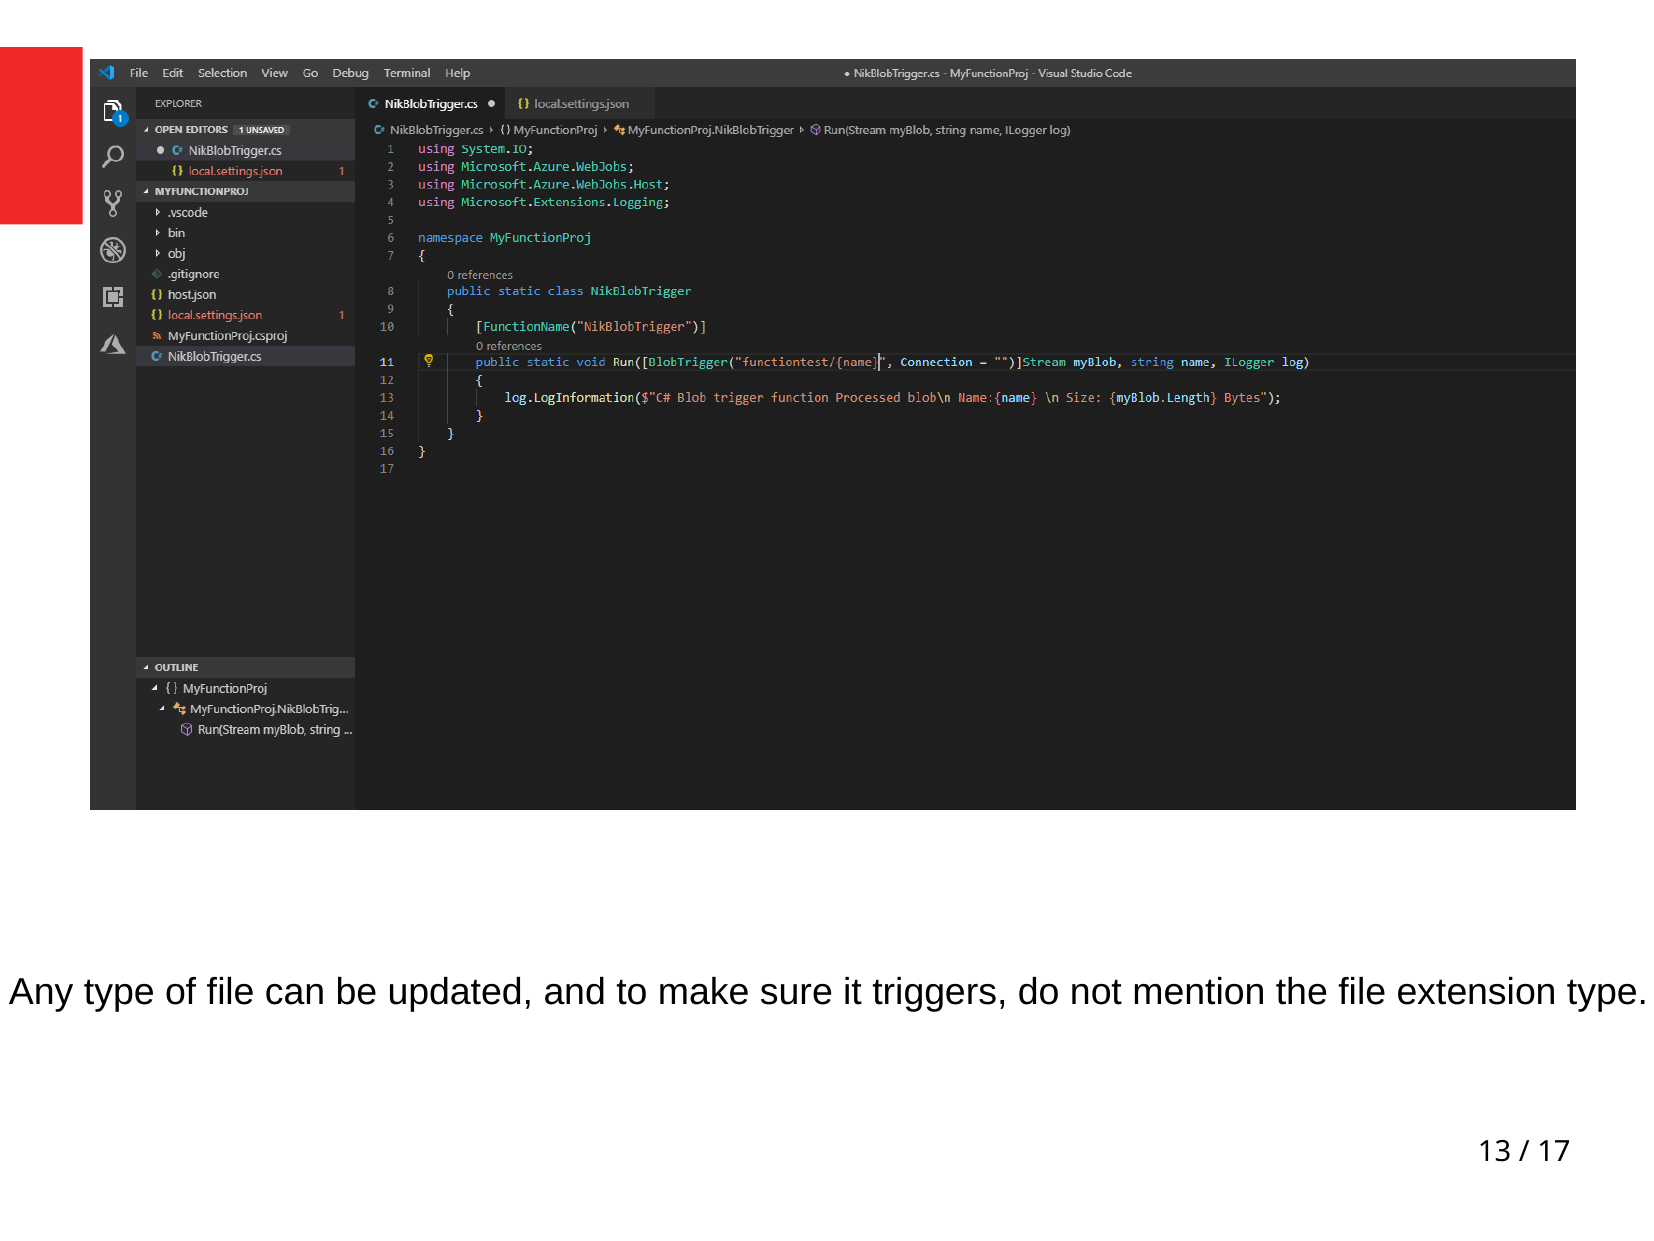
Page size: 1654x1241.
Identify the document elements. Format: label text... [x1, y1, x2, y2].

picture [90, 59, 1576, 811]
text_box Any type of file can be updated, and to make sure it triggers, do not mention the file extension type. [0, 963, 1654, 1021]
